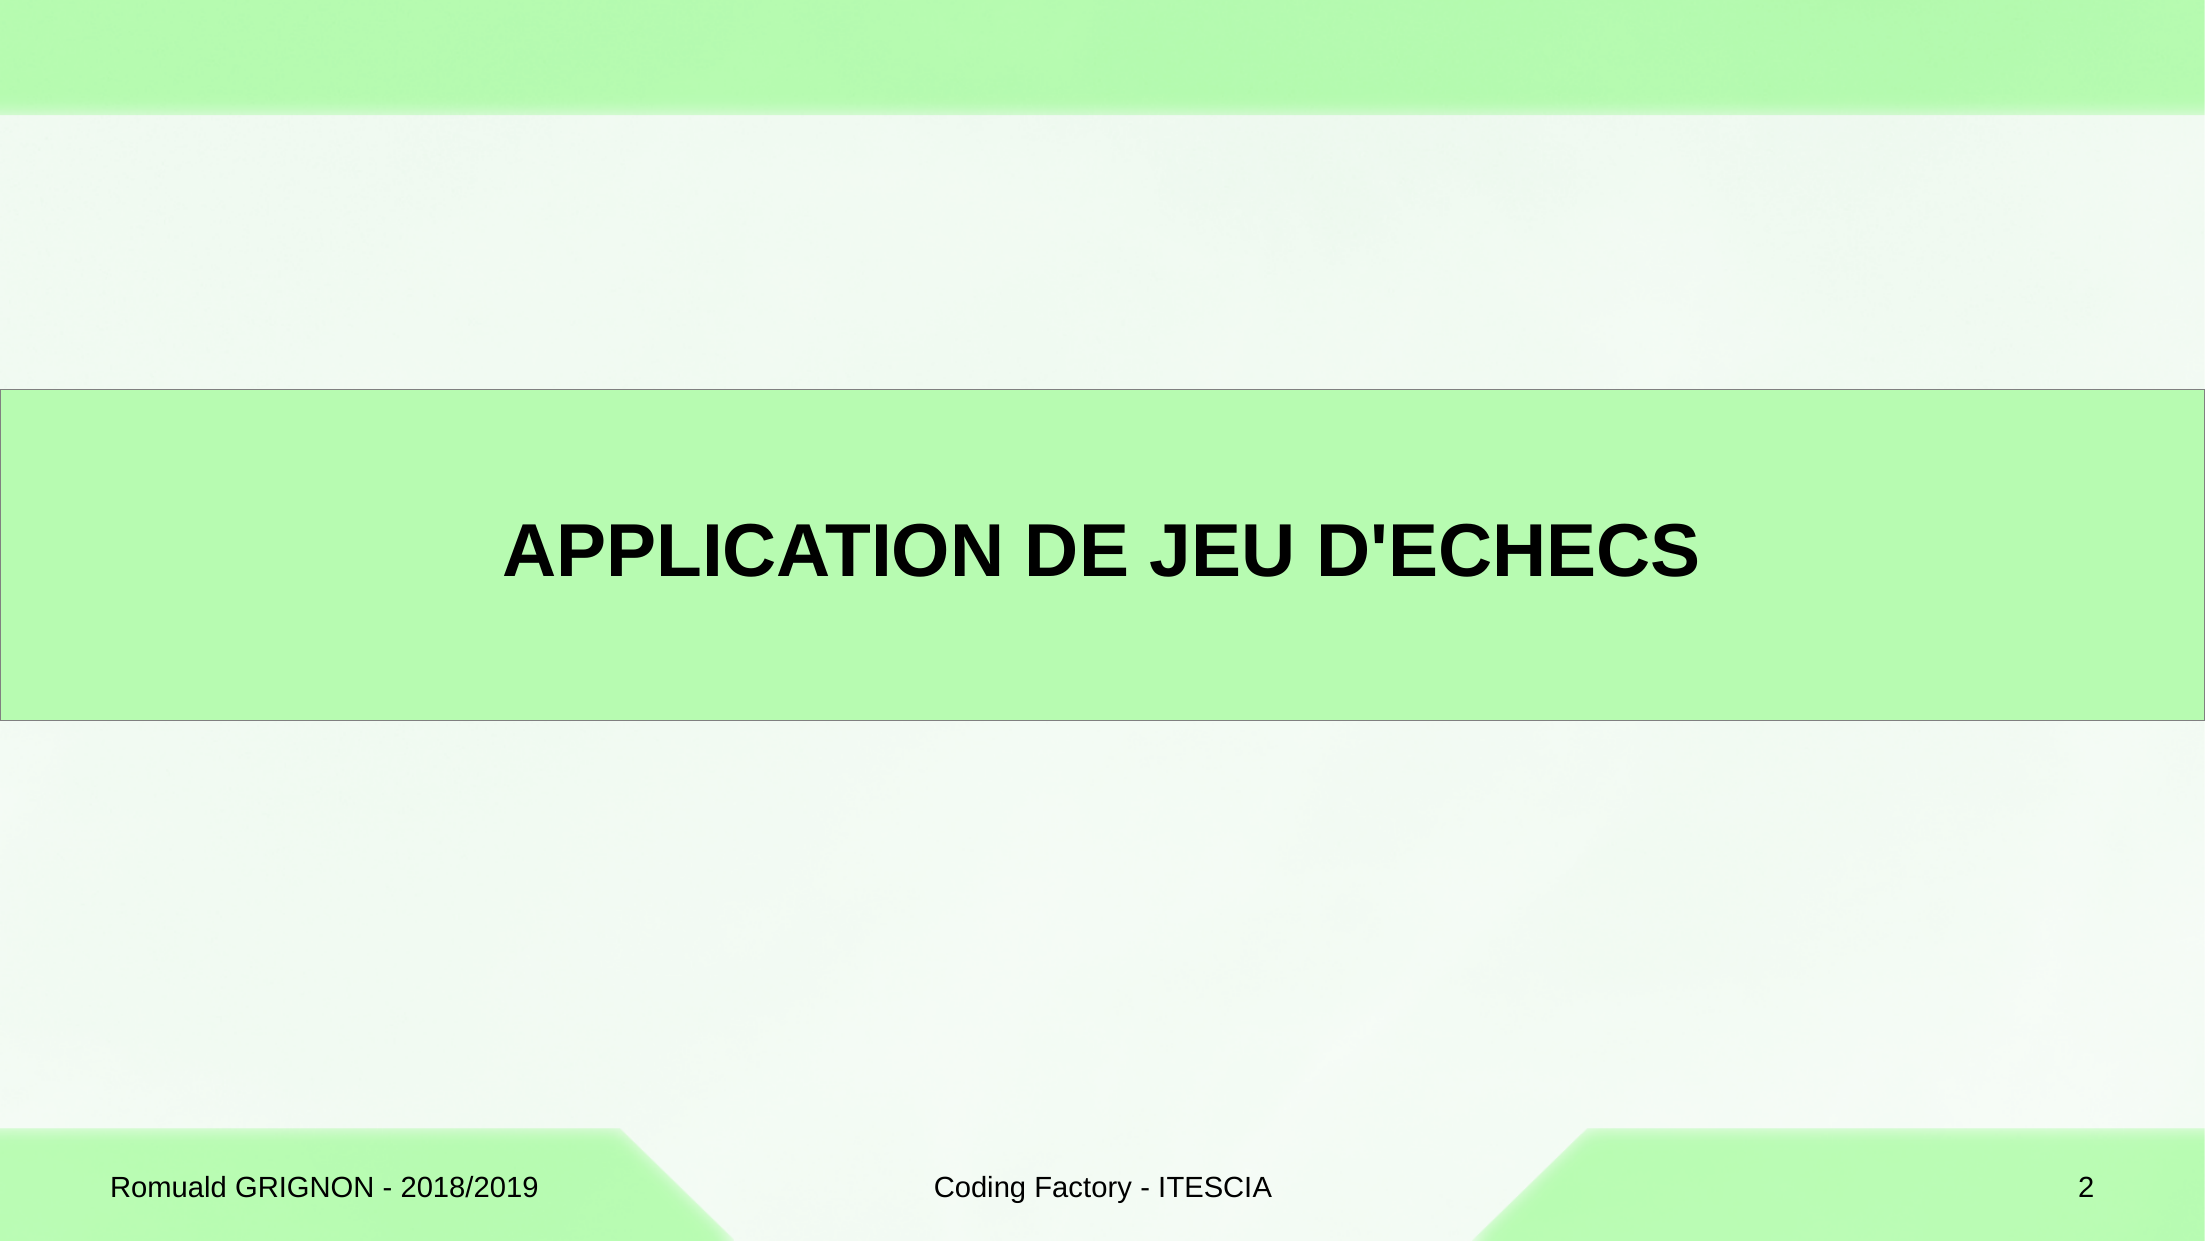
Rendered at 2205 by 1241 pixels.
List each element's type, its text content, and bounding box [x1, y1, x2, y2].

text_box [0, 389, 110, 721]
picture [0, 0, 2205, 389]
subtitle APPLICATION DE JEU D'ECHECS [110, 25, 2095, 1085]
text_box [2095, 389, 2205, 721]
picture [0, 721, 2205, 1241]
